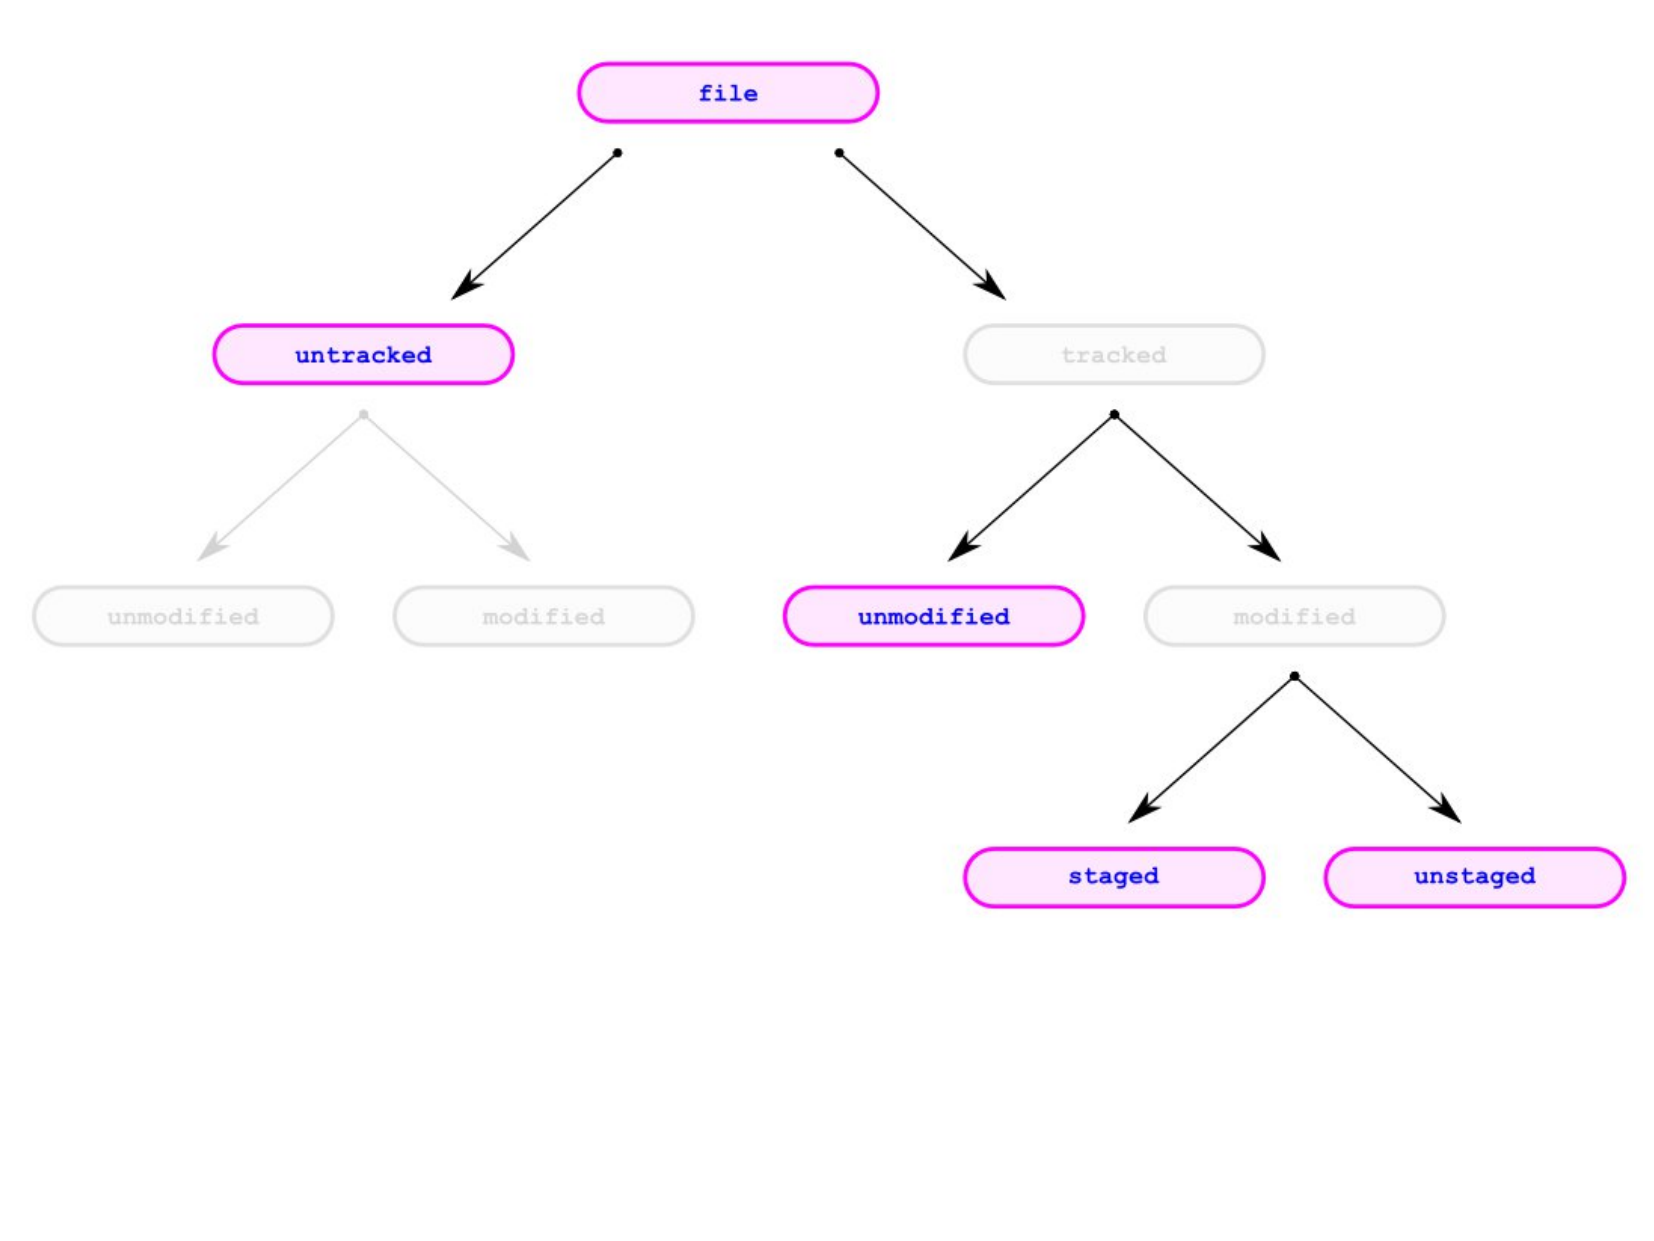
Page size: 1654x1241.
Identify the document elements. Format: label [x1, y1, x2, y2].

picture [2, 49, 1652, 957]
